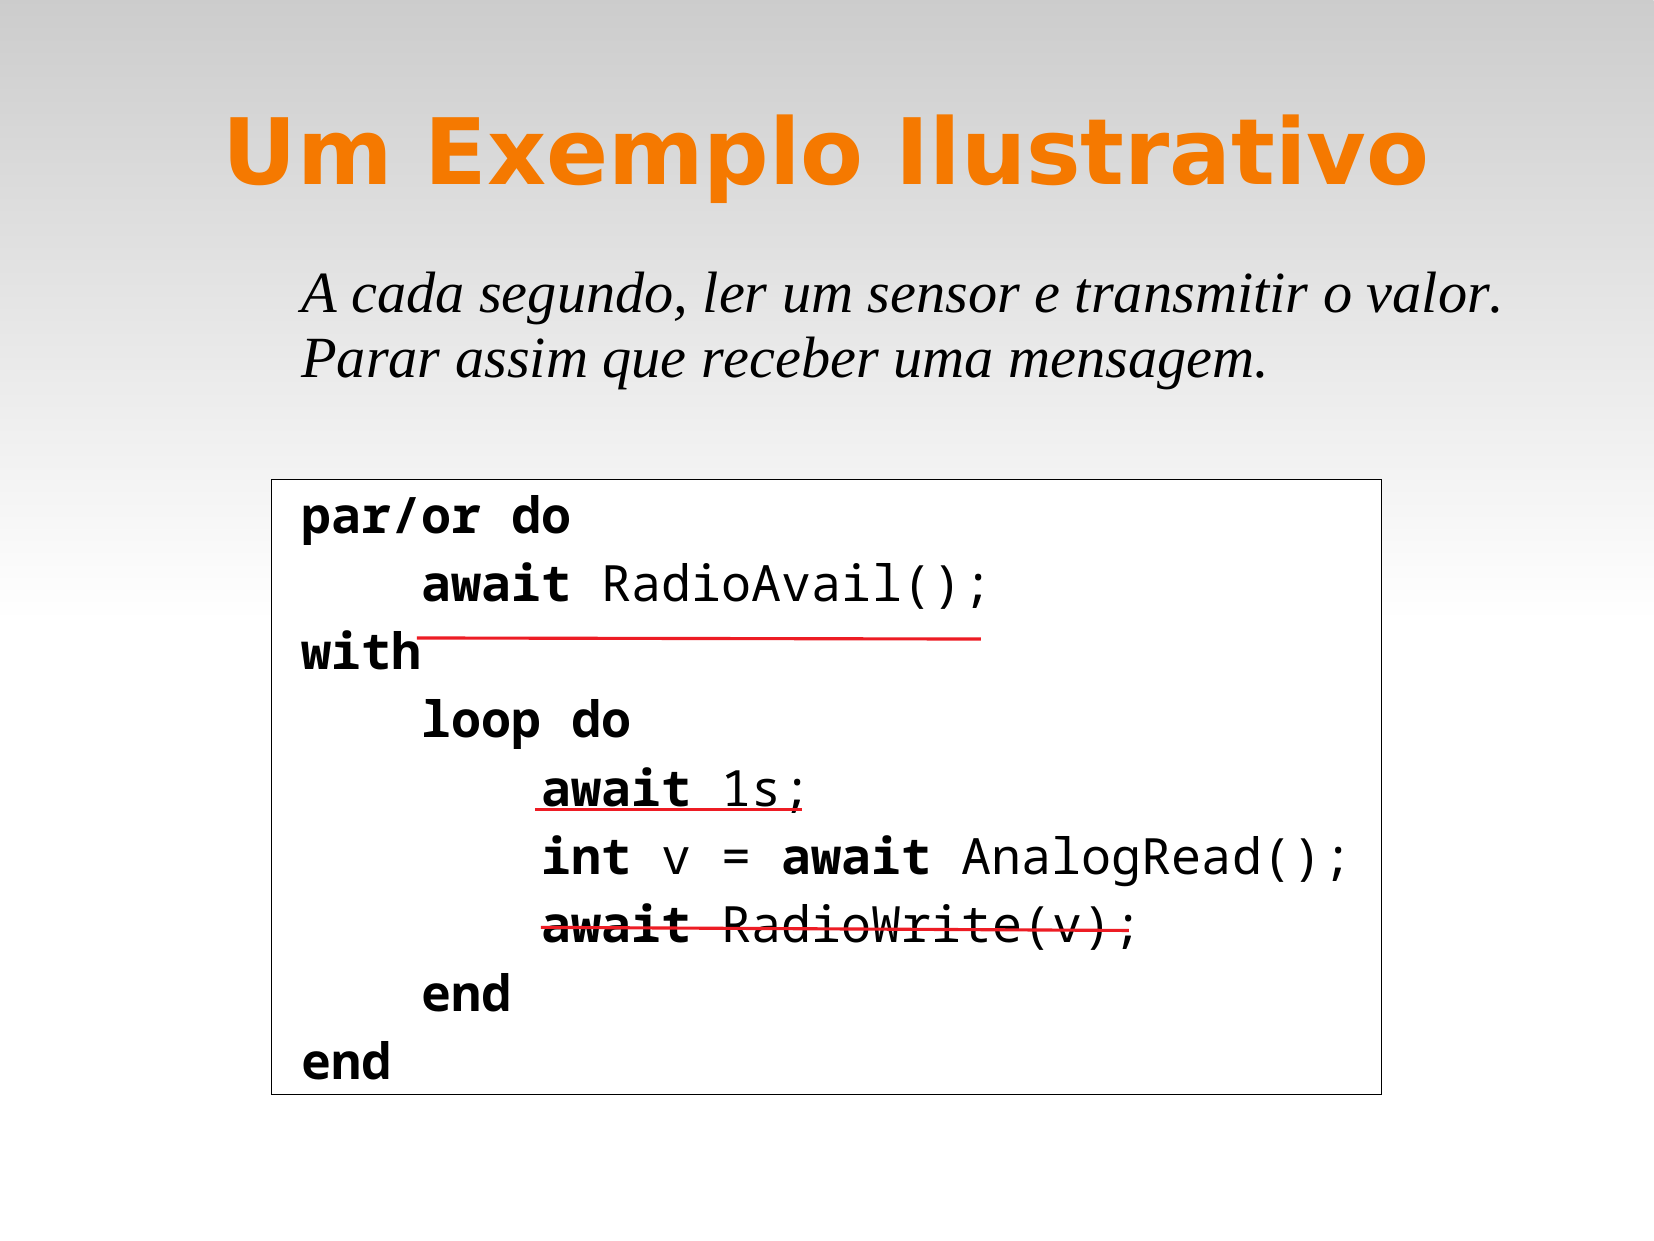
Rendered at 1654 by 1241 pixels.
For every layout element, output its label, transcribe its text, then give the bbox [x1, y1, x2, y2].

title Um Exemplo Ilustrativo [82, 49, 1571, 257]
list A cada segundo, ler um sensor e transmitir o valor. Parar assim que receber uma mensagem. [159, 260, 1615, 474]
text_box par/or do await RadioAvail(); with loop do await 1s; int v = await AnalogRead(); await RadioWrite(v); end end [271, 524, 1382, 1049]
